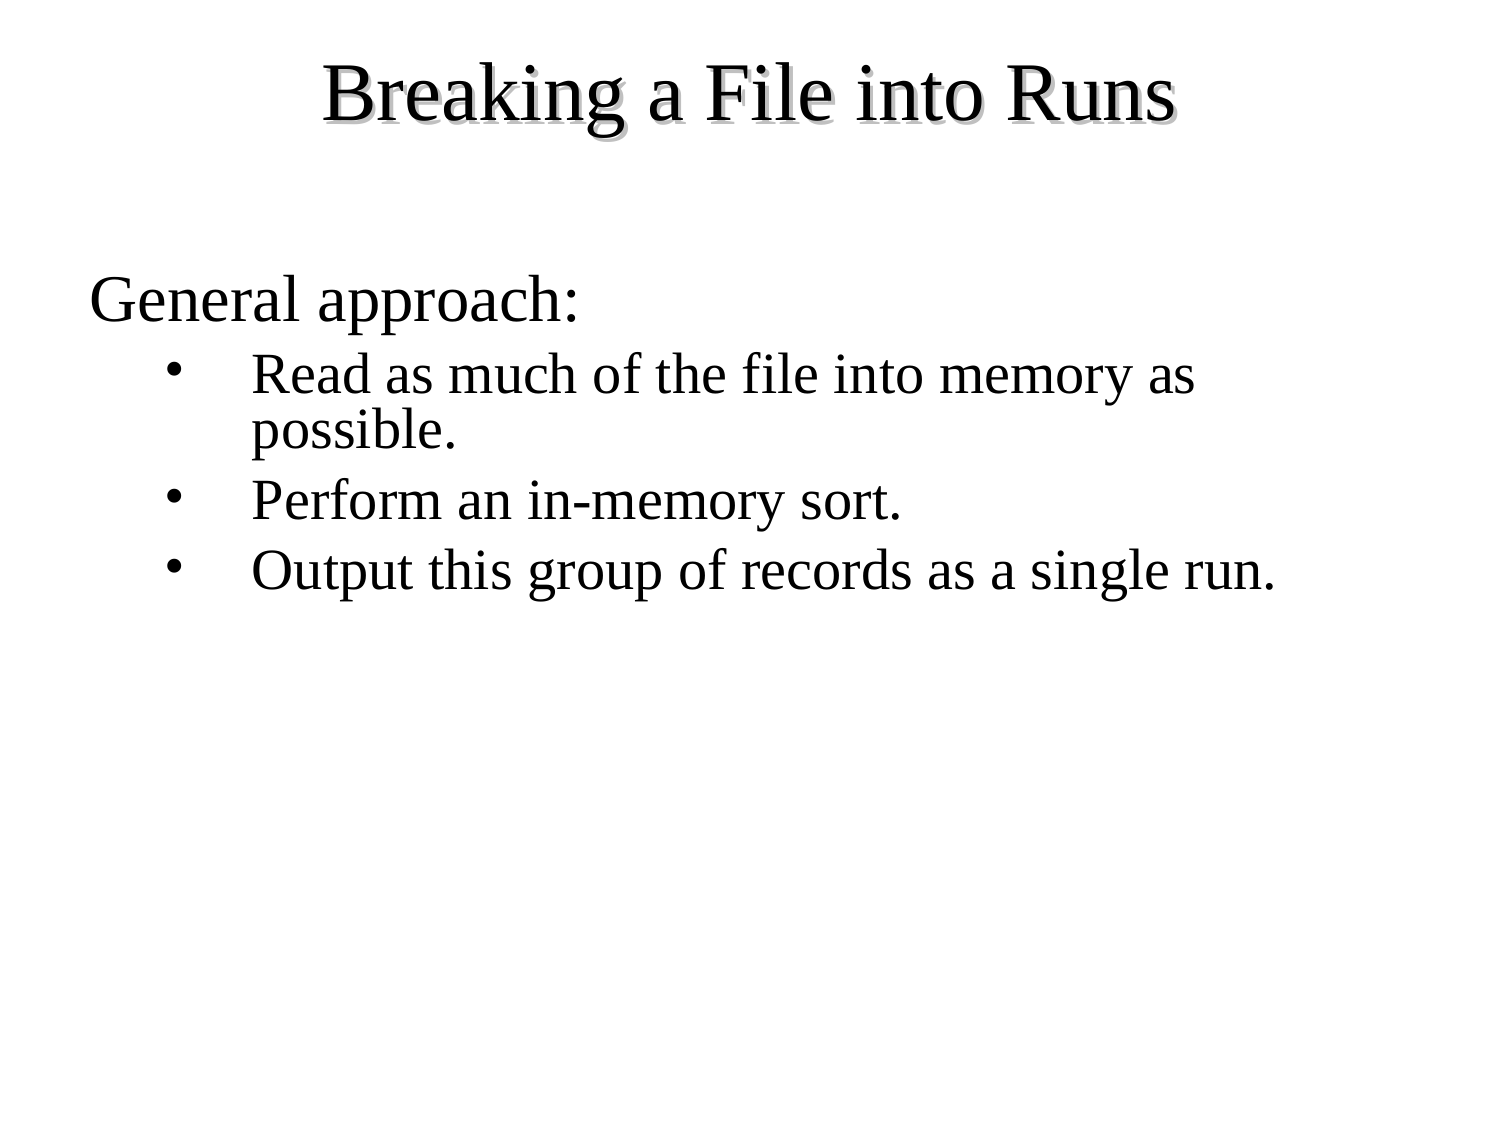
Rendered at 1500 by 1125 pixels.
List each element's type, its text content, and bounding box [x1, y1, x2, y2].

title Breaking a File into Runs [74, 24, 1425, 150]
list General approach: Read as much of the file into memory as possible. Perform an in-memory sort. Output this group of records as a single run. [74, 262, 1425, 1012]
